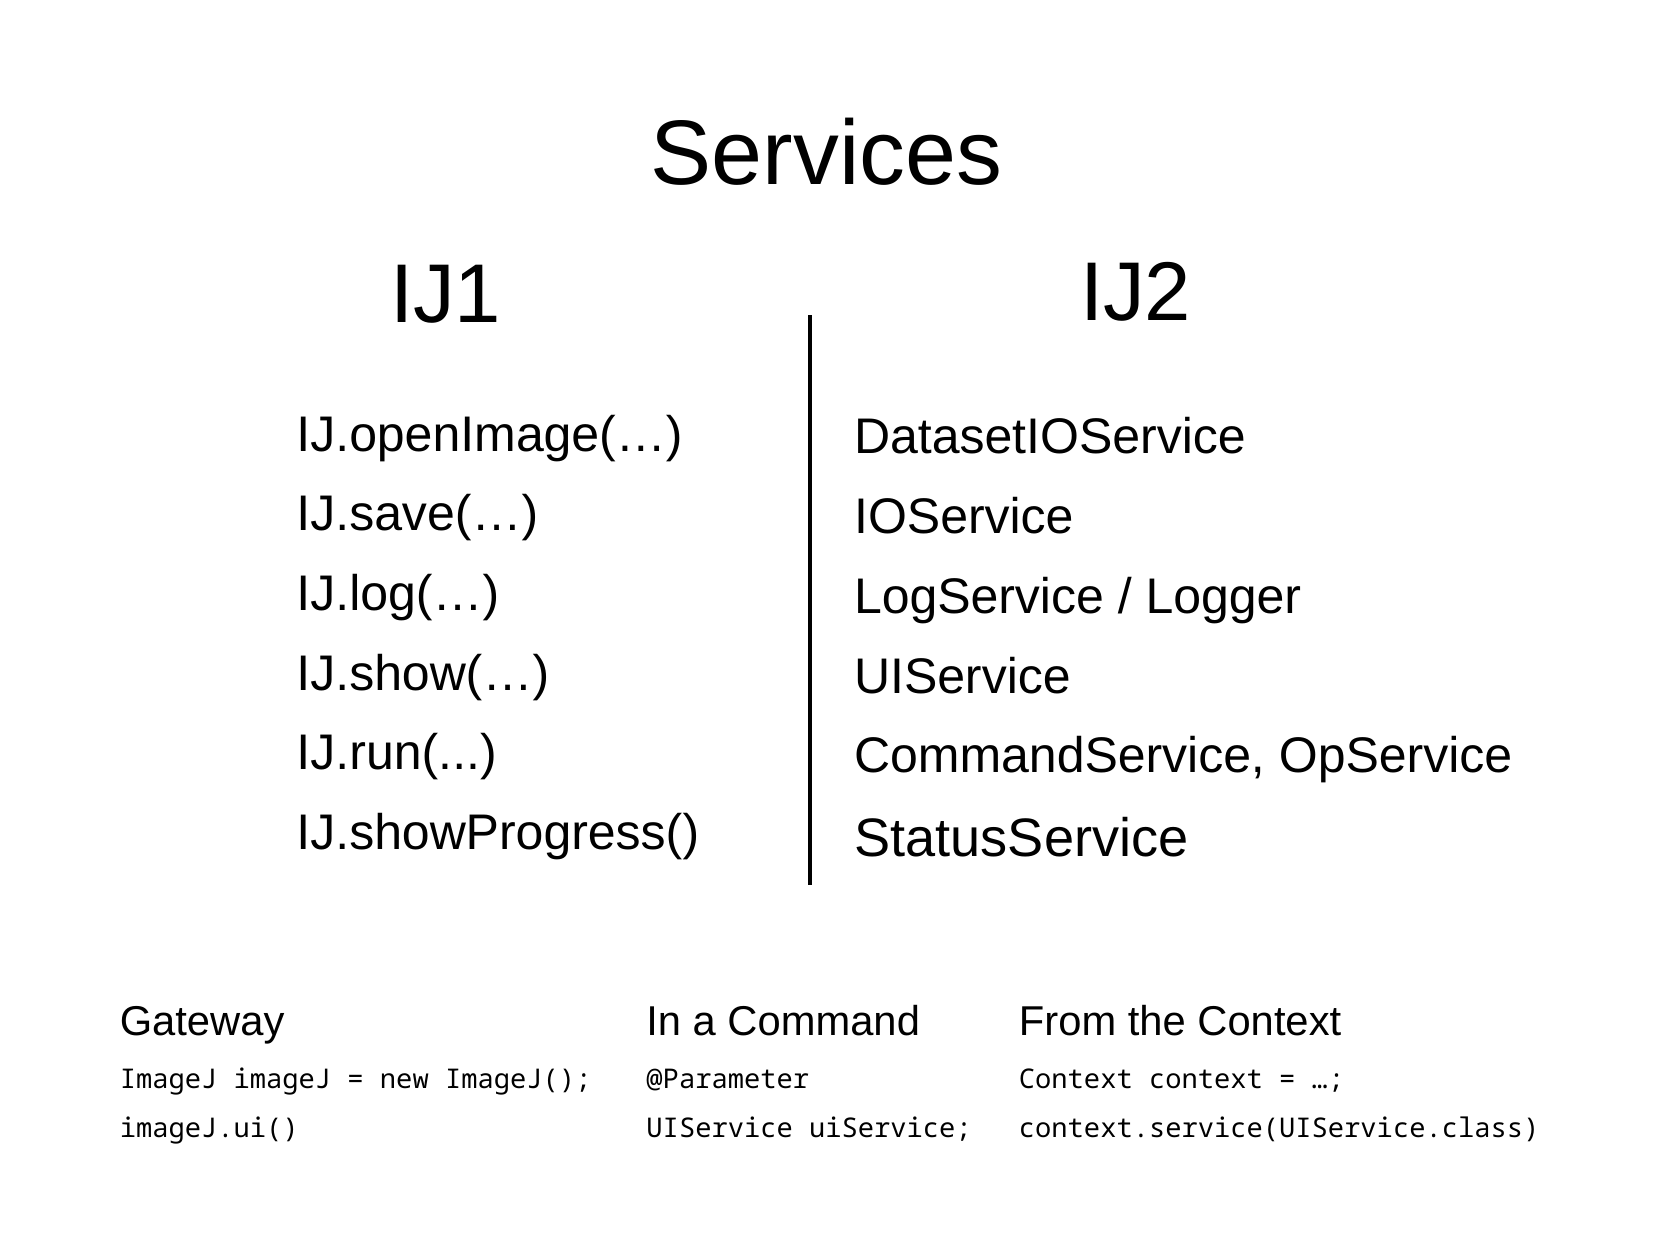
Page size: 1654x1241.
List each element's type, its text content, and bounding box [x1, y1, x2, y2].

table_cell Context context = …; context.service(UIService.class) [1005, 1053, 1575, 1153]
title Services [82, 49, 1571, 257]
table_header Gateway [106, 991, 632, 1052]
table_cell ImageJ imageJ = new ImageJ(); imageJ.ui() [106, 1053, 632, 1153]
text_box IJ.openImage(…) IJ.save(…) IJ.log(…) IJ.show(…) IJ.run(...) IJ.showProgress() [281, 398, 715, 948]
text_box IJ2 [1065, 237, 1207, 346]
text_box IJ1 [375, 240, 517, 348]
table_cell @Parameter UIService uiService; [633, 1053, 1004, 1153]
text_box DatasetIOService IOService LogService / Logger UIService CommandService, OpService StatusService [839, 401, 1606, 877]
table_header In a Command [633, 991, 1004, 1052]
table_header From the Context [1005, 991, 1575, 1052]
